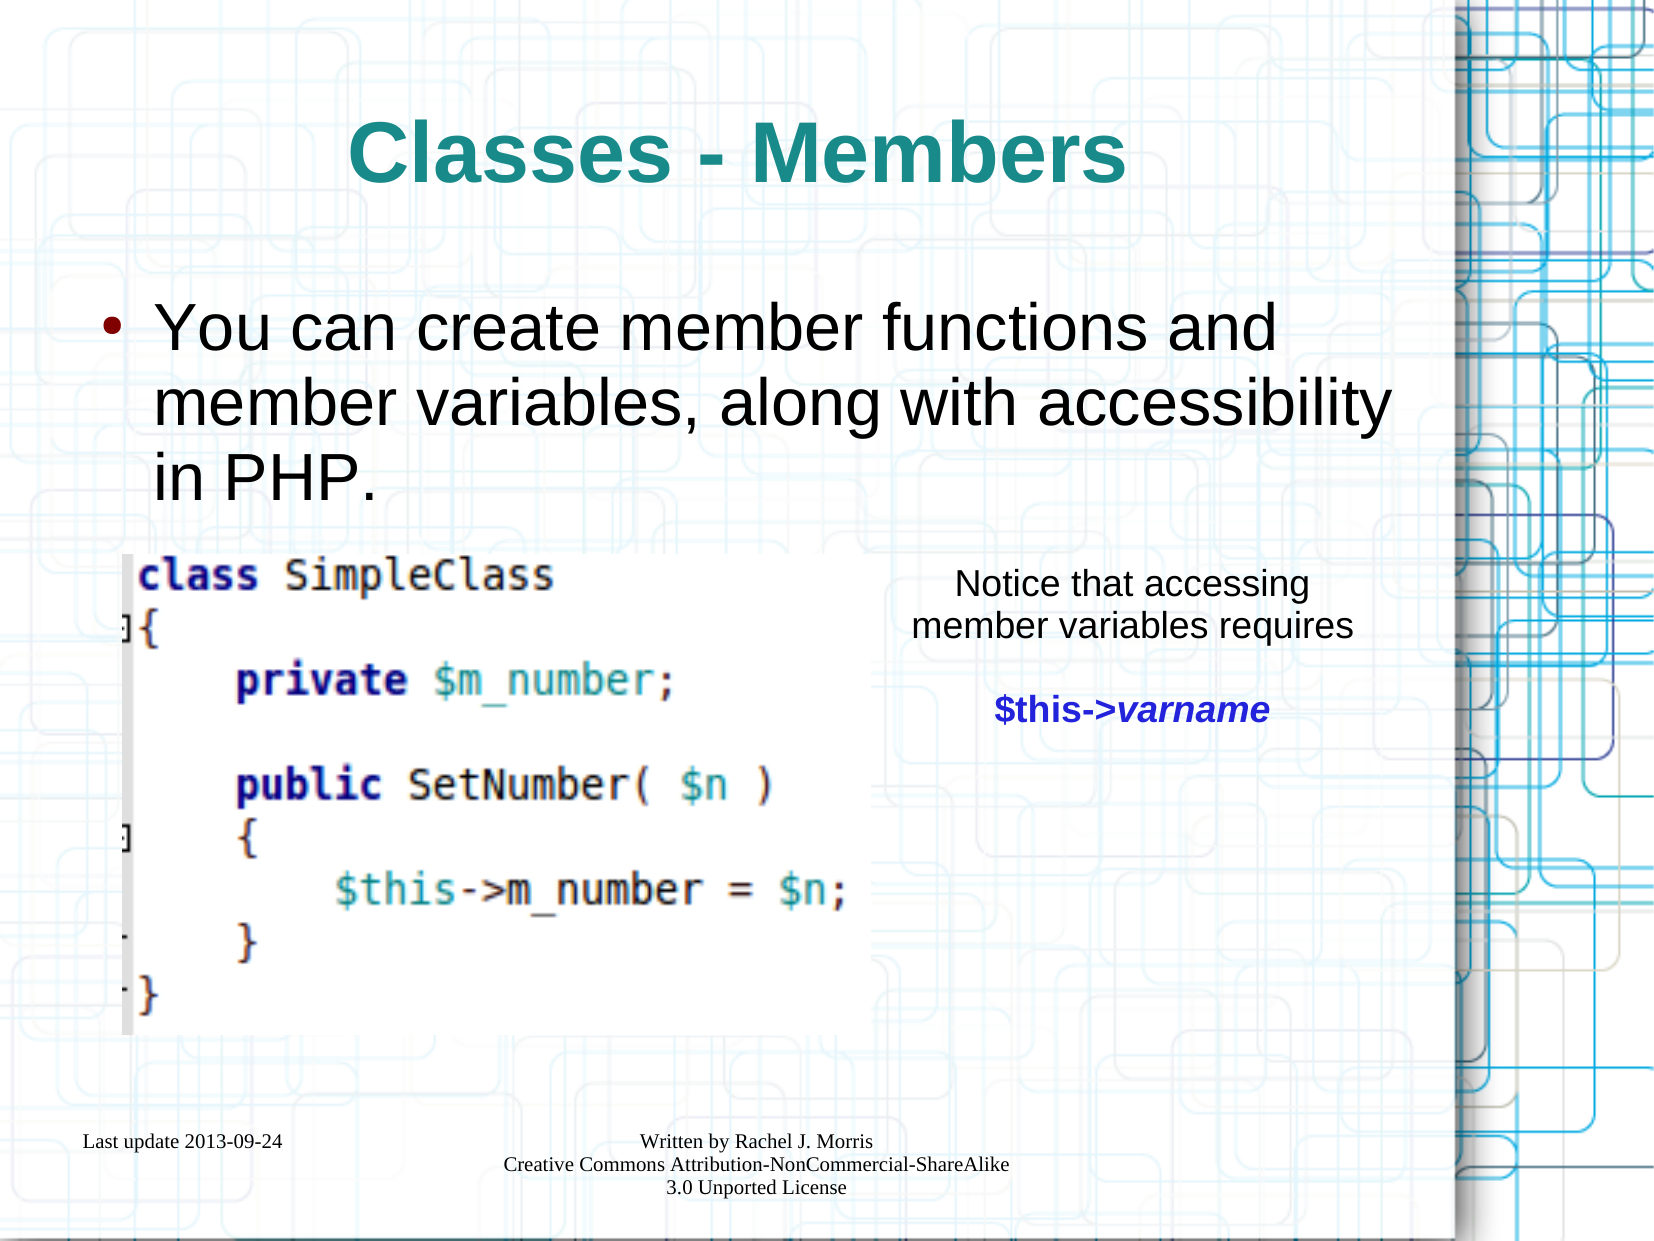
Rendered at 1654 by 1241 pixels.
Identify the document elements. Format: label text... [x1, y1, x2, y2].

picture [0, 0, 1654, 1241]
text_box Notice that accessing member variables requires $this->varname [870, 555, 1396, 738]
list You can create member functions and member variables, along with accessibility in PHP. [82, 290, 1418, 1010]
title Classes - Members [59, 49, 1418, 257]
